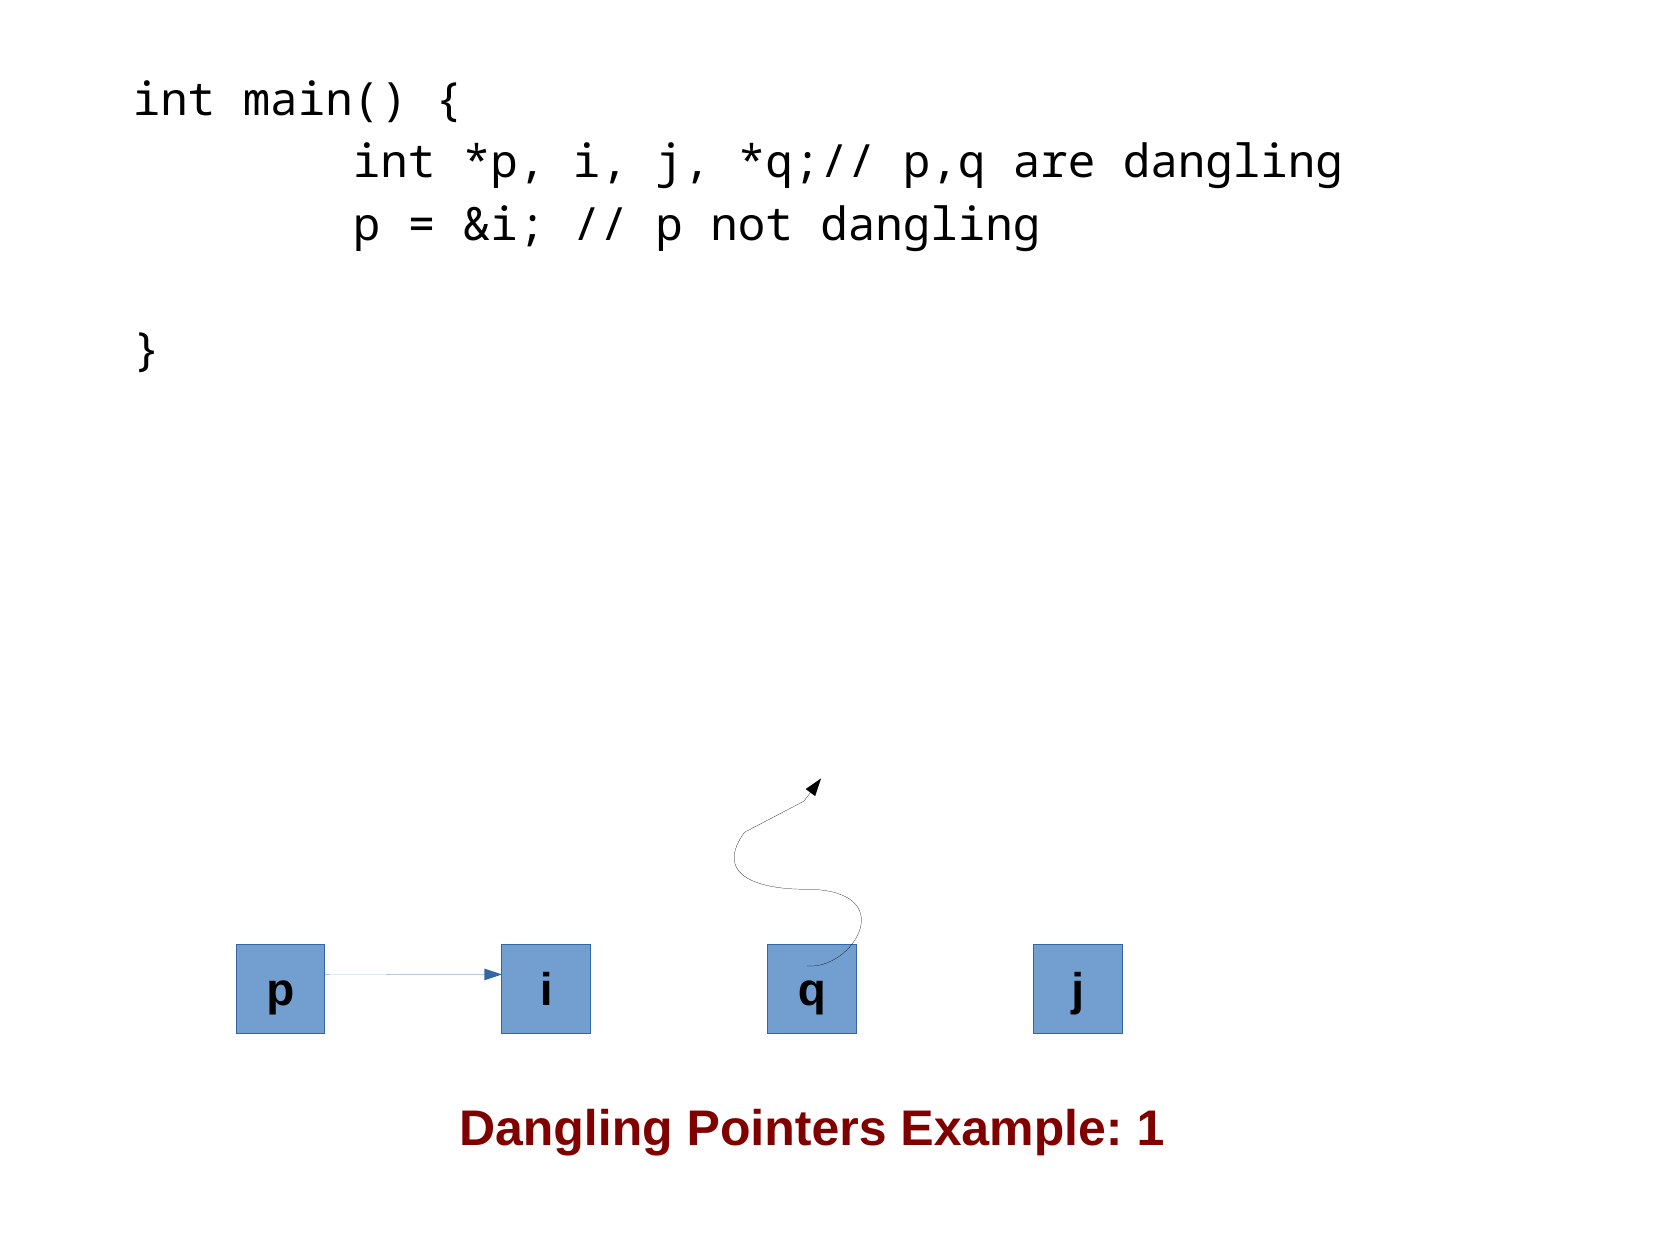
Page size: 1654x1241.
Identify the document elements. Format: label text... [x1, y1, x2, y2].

text_box j [1033, 944, 1123, 1034]
text_box i [501, 944, 591, 1034]
text_box q [767, 944, 857, 1034]
text_box int main() { int *p, i, j, *q;// p,q are dangling p = &i; // p not dangling } [118, 59, 1526, 650]
text_box p [236, 944, 325, 1034]
text_box Dangling Pointers Example: 1 [147, 1092, 1477, 1164]
